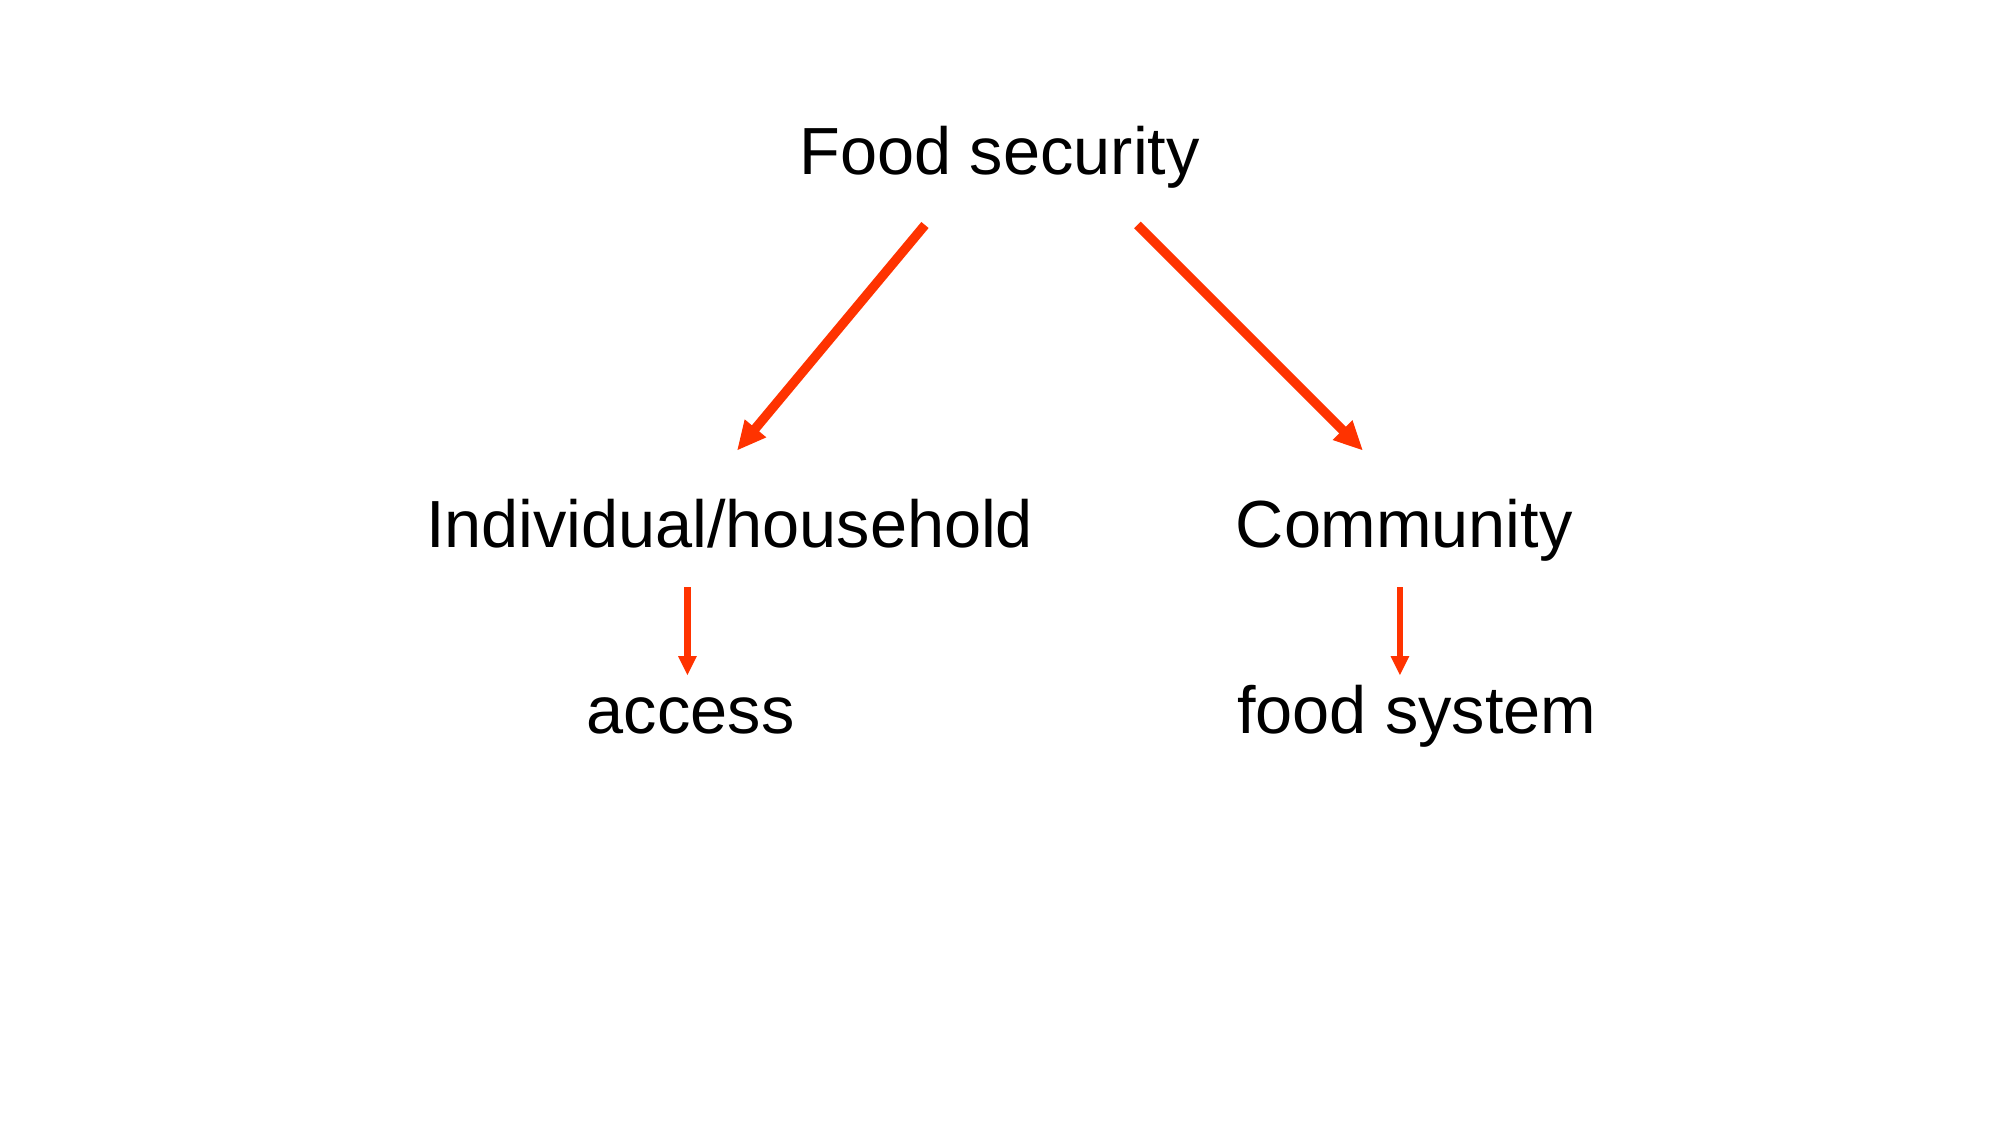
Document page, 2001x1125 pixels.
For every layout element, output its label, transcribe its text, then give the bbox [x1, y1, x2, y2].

list Food security Individual/household Community access food system [324, 99, 1675, 1005]
